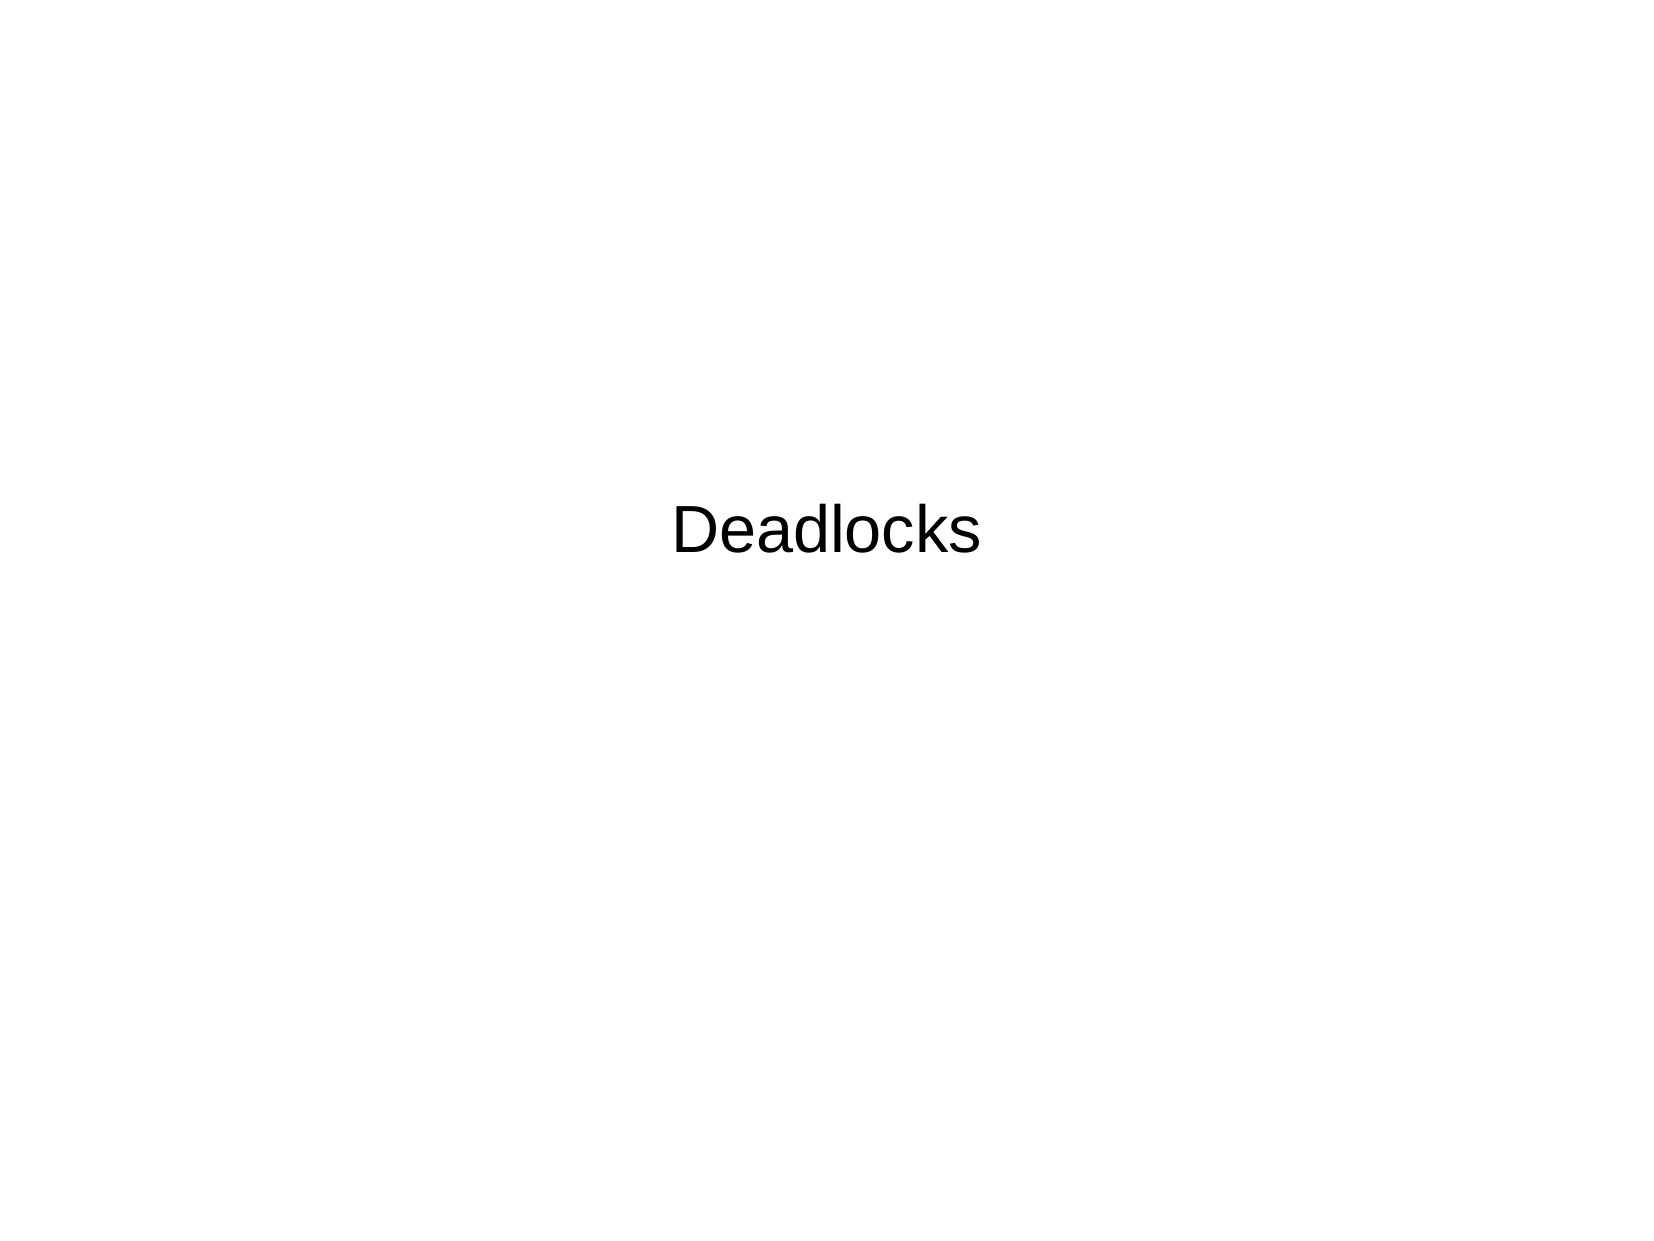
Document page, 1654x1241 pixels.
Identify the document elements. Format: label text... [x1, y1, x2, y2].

subtitle Deadlocks [82, 49, 1571, 1010]
